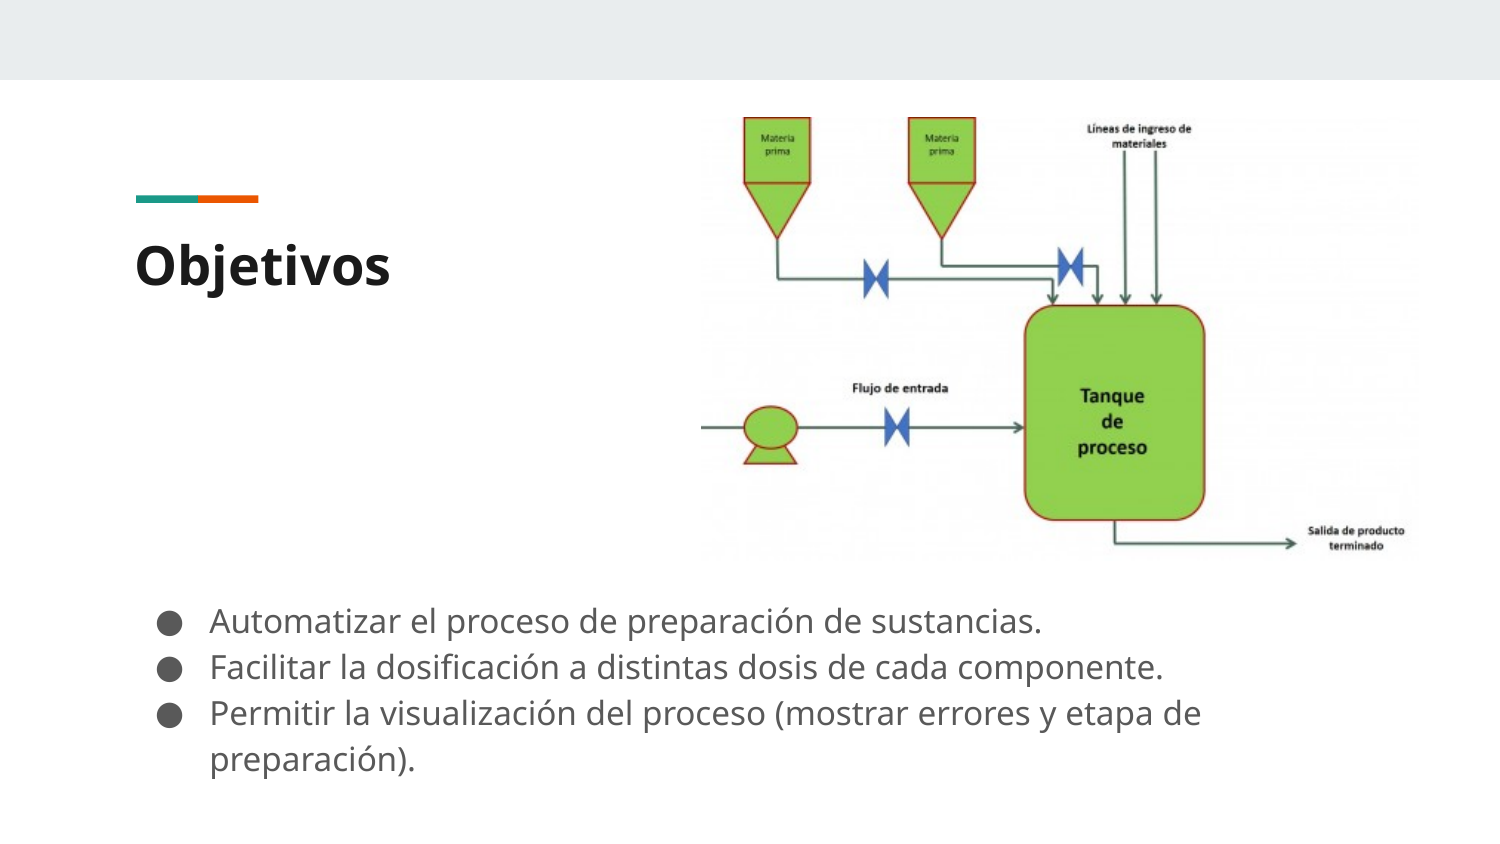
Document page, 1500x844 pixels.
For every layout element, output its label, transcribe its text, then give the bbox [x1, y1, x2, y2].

title Objetivos [119, 216, 701, 305]
picture [701, 117, 1419, 561]
list Automatizar el proceso de preparación de sustancias. Facilitar la dosificación a distintas dosis de cada componente. Permitir la visualización del proceso (mostrar errores y etapa de preparación). [119, 421, 1381, 793]
